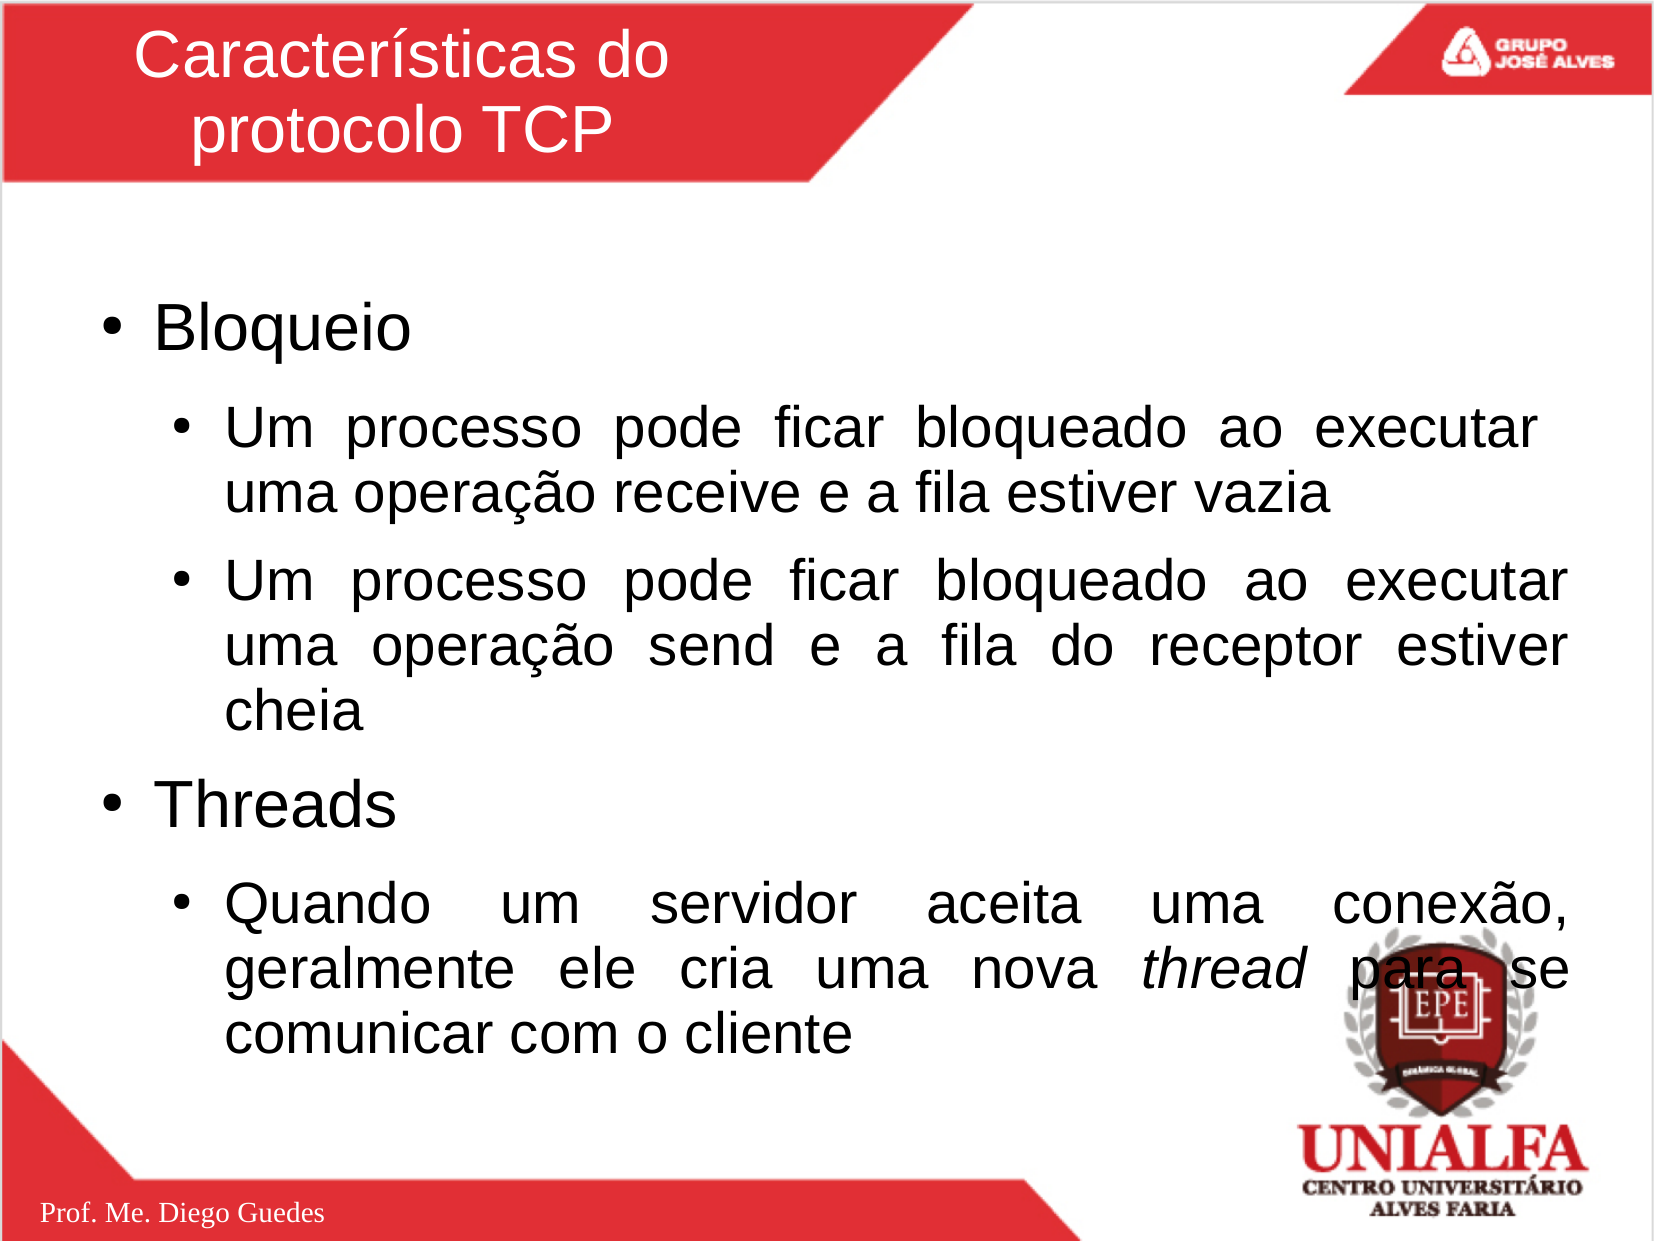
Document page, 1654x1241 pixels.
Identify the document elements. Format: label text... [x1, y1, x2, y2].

title Características do protocolo TCP [6, 11, 799, 174]
list Bloqueio Um processo pode ficar bloqueado ao executar uma operação receive e a fila estiver vazia Um processo pode ficar bloqueado ao executar uma operação send e a fila do receptor estiver cheia Threads Quando um servidor aceita uma conexão, geralmente ele cria uma nova thread para se comunicar com o cliente [82, 290, 1571, 1066]
picture [0, 0, 1654, 1241]
